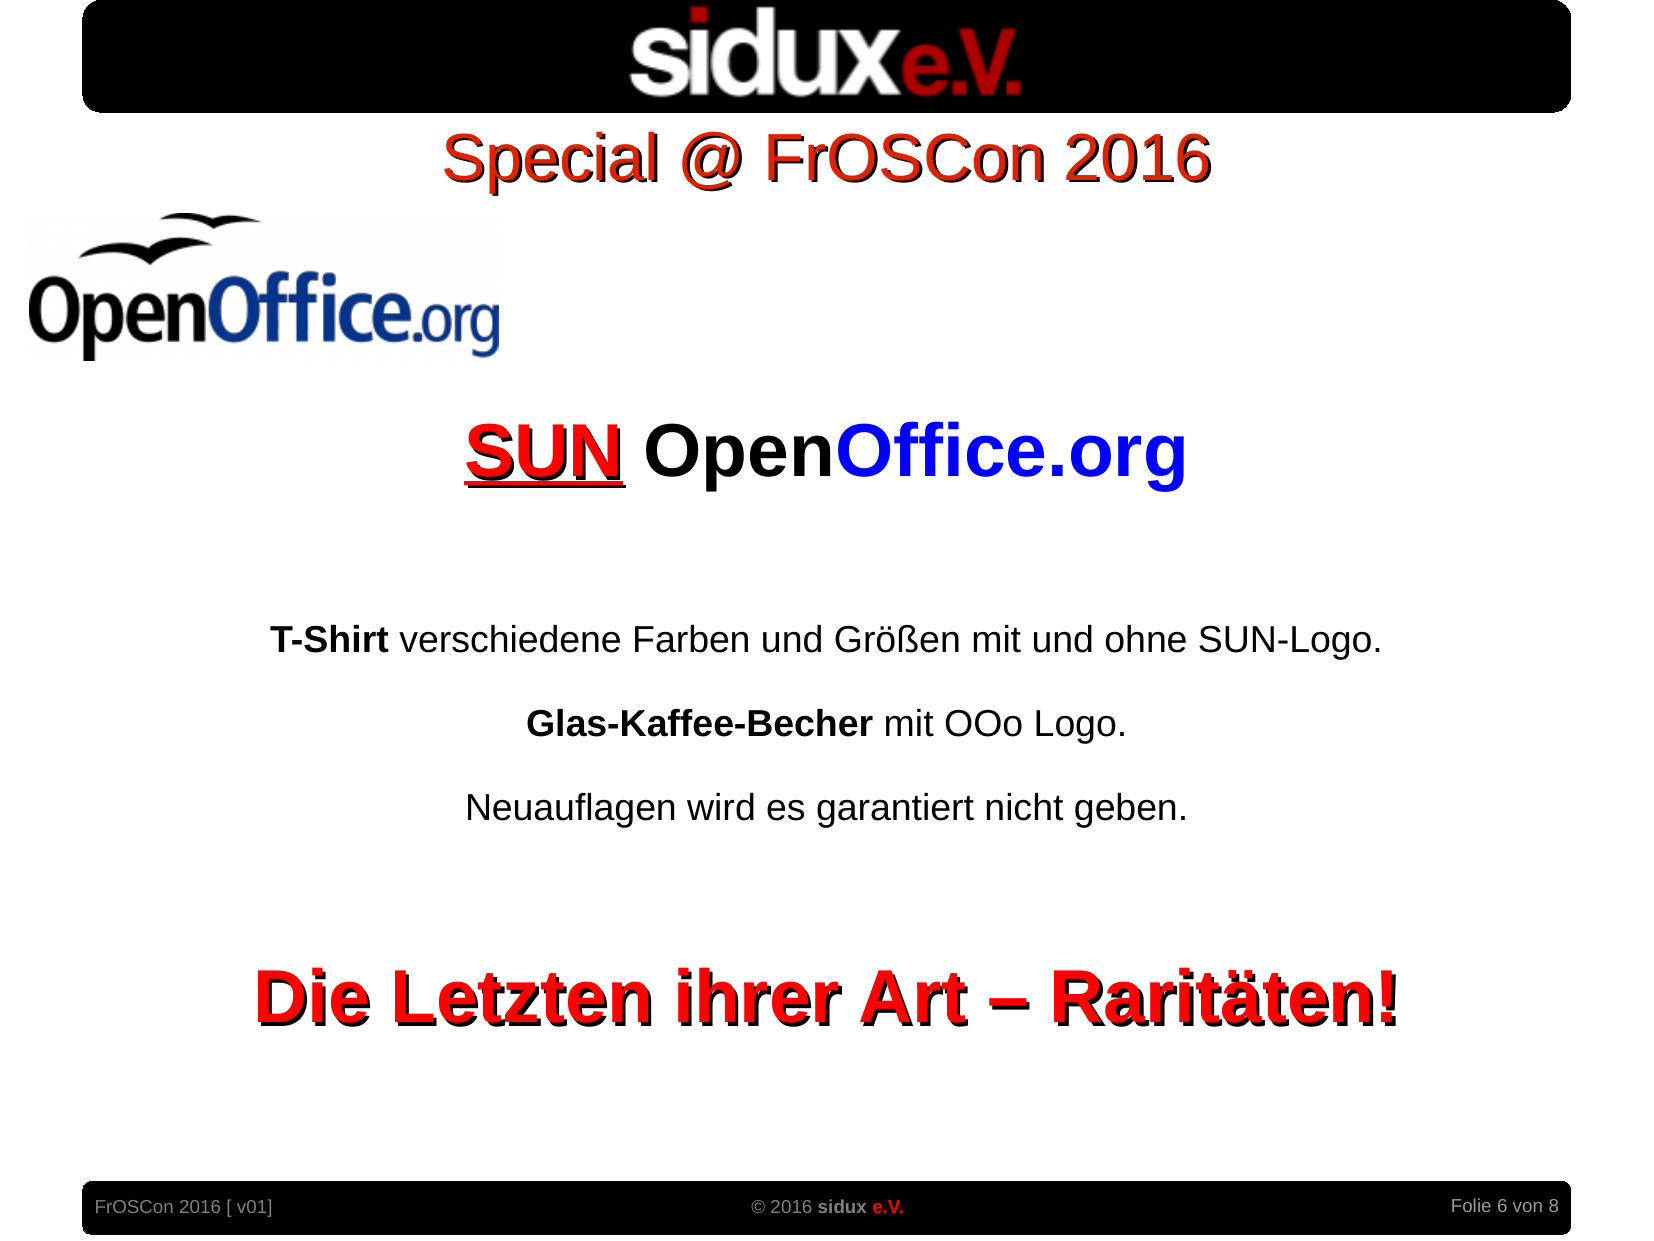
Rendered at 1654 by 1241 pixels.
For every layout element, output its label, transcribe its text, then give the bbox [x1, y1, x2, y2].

text_box SUN OpenOffice.org T-Shirt verschiedene Farben und Größen mit und ohne SUN-Logo. Glas-Kaffee-Becher mit OOo Logo. Neuauflagen wird es garantiert nicht geben. Die Letzten ihrer Art – Raritäten! [82, 401, 1571, 1170]
picture [29, 213, 499, 361]
text_box Special @ FrOSCon 2016 [82, 112, 1571, 213]
picture [609, 0, 1028, 110]
